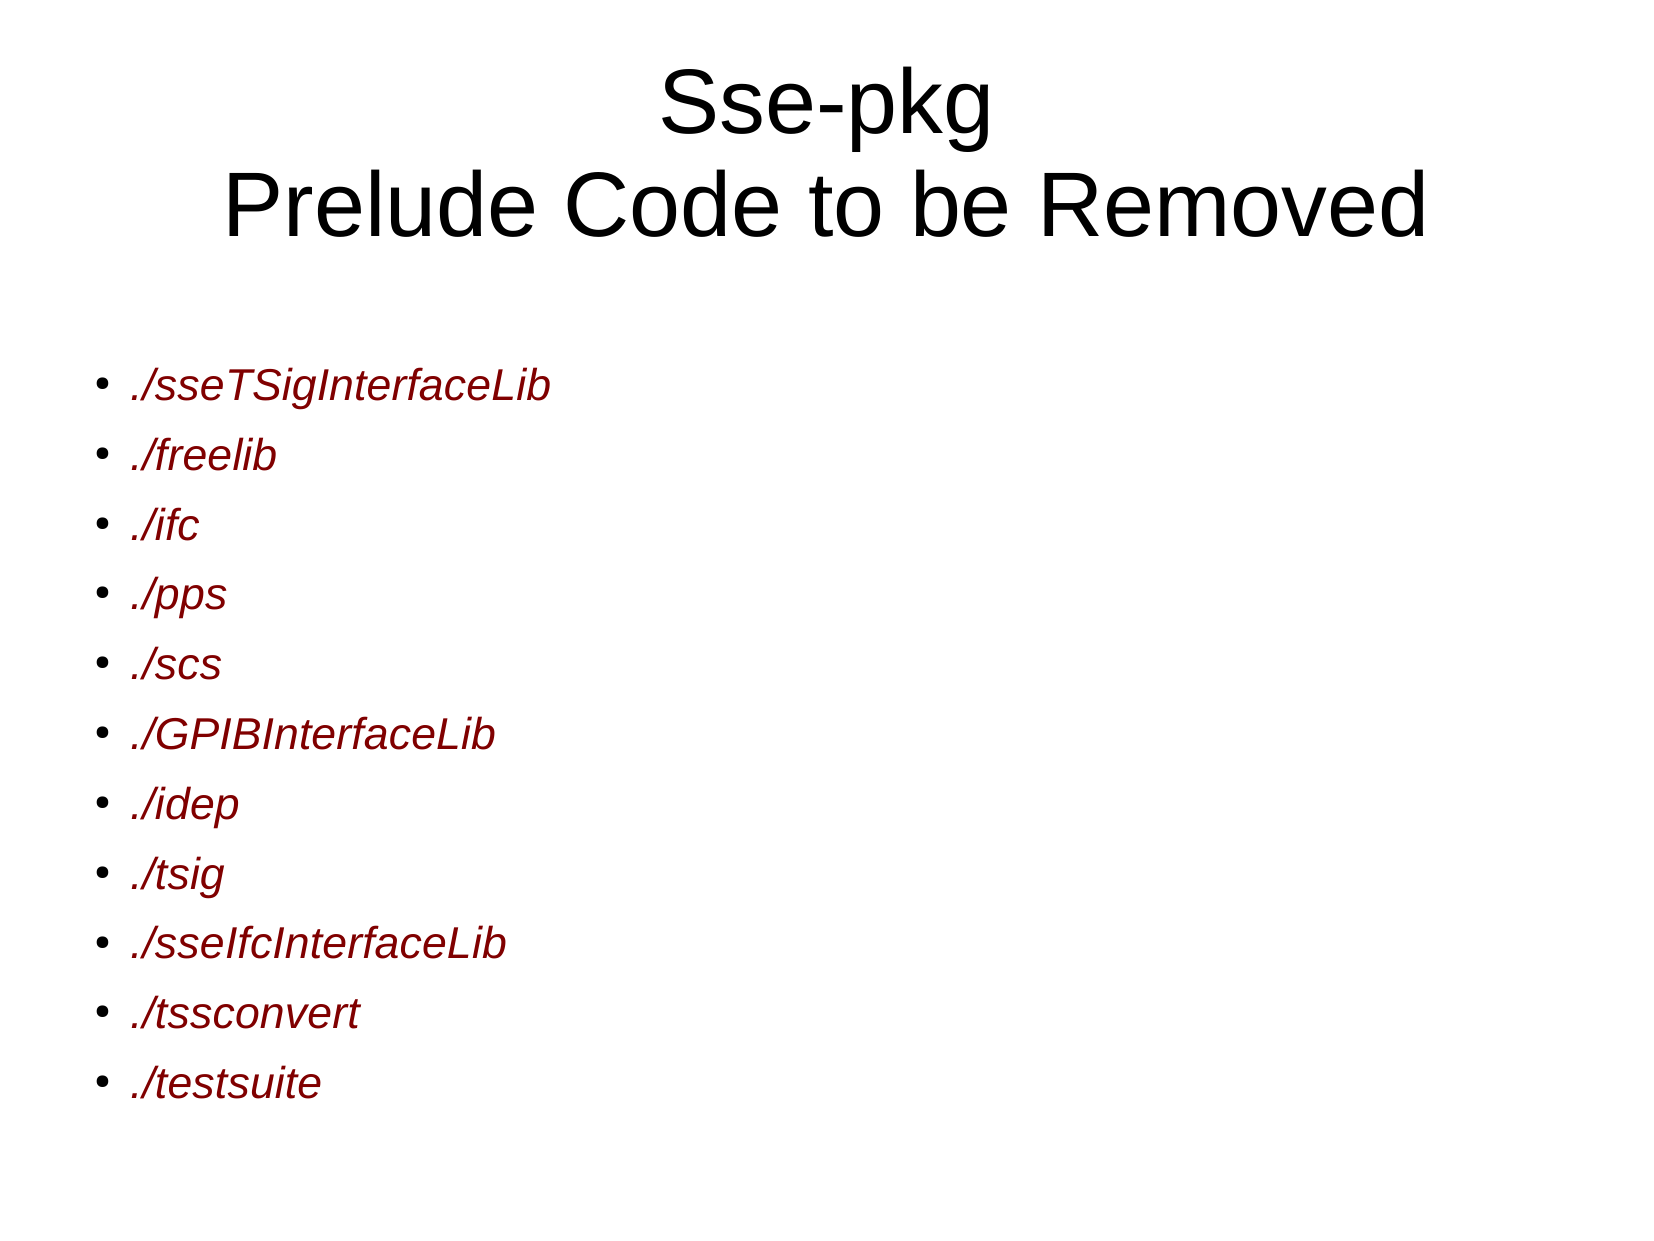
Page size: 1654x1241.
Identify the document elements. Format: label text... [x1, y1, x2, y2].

list ./sseTSigInterfaceLib ./freelib ./ifc ./pps ./scs ./GPIBInterfaceLib ./idep ./tsig ./sseIfcInterfaceLib ./tssconvert ./testsuite [82, 290, 1571, 1109]
title Sse-pkg Prelude Code to be Removed [82, 50, 1571, 256]
